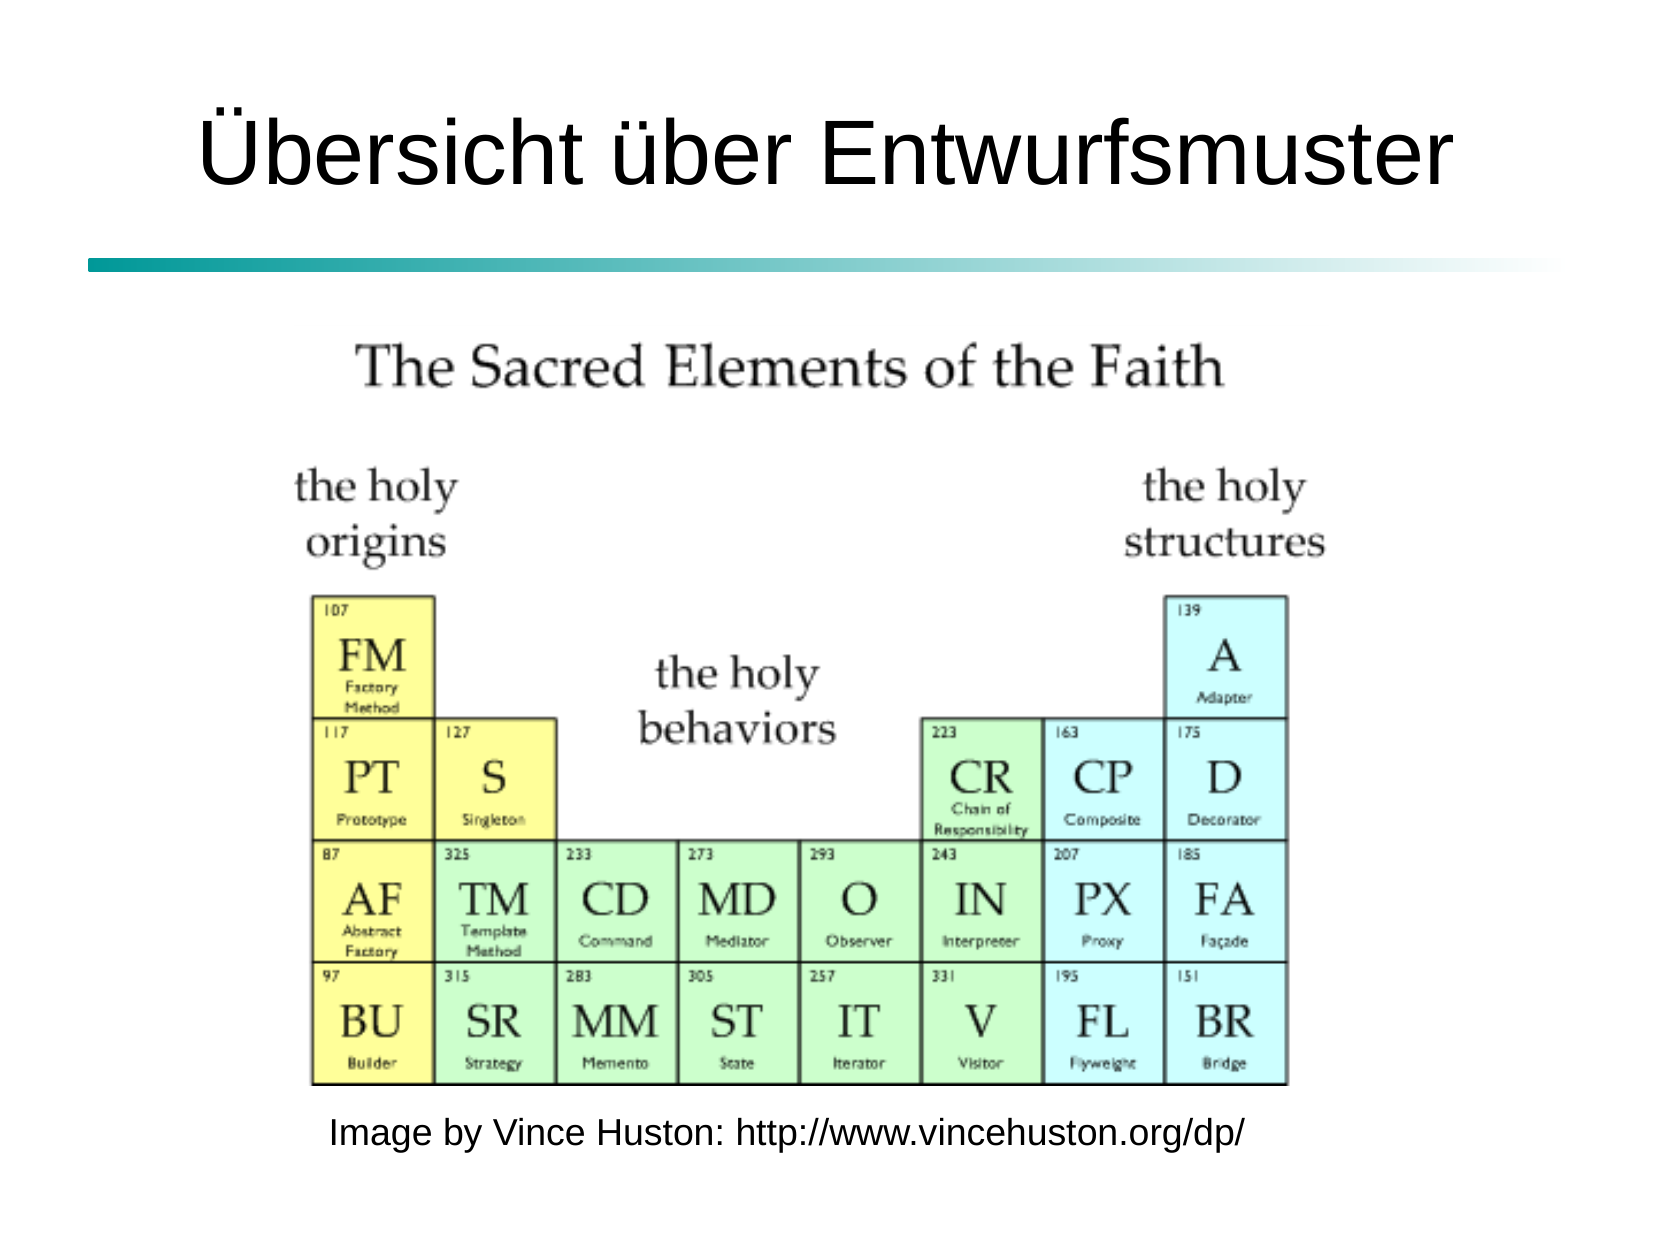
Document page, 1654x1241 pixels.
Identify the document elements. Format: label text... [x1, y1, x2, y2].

text_box Image by Vince Huston: http://www.vincehuston.org/dp/ [313, 1104, 1258, 1162]
picture [294, 324, 1329, 1086]
title Übersicht über Entwurfsmuster [82, 49, 1571, 257]
